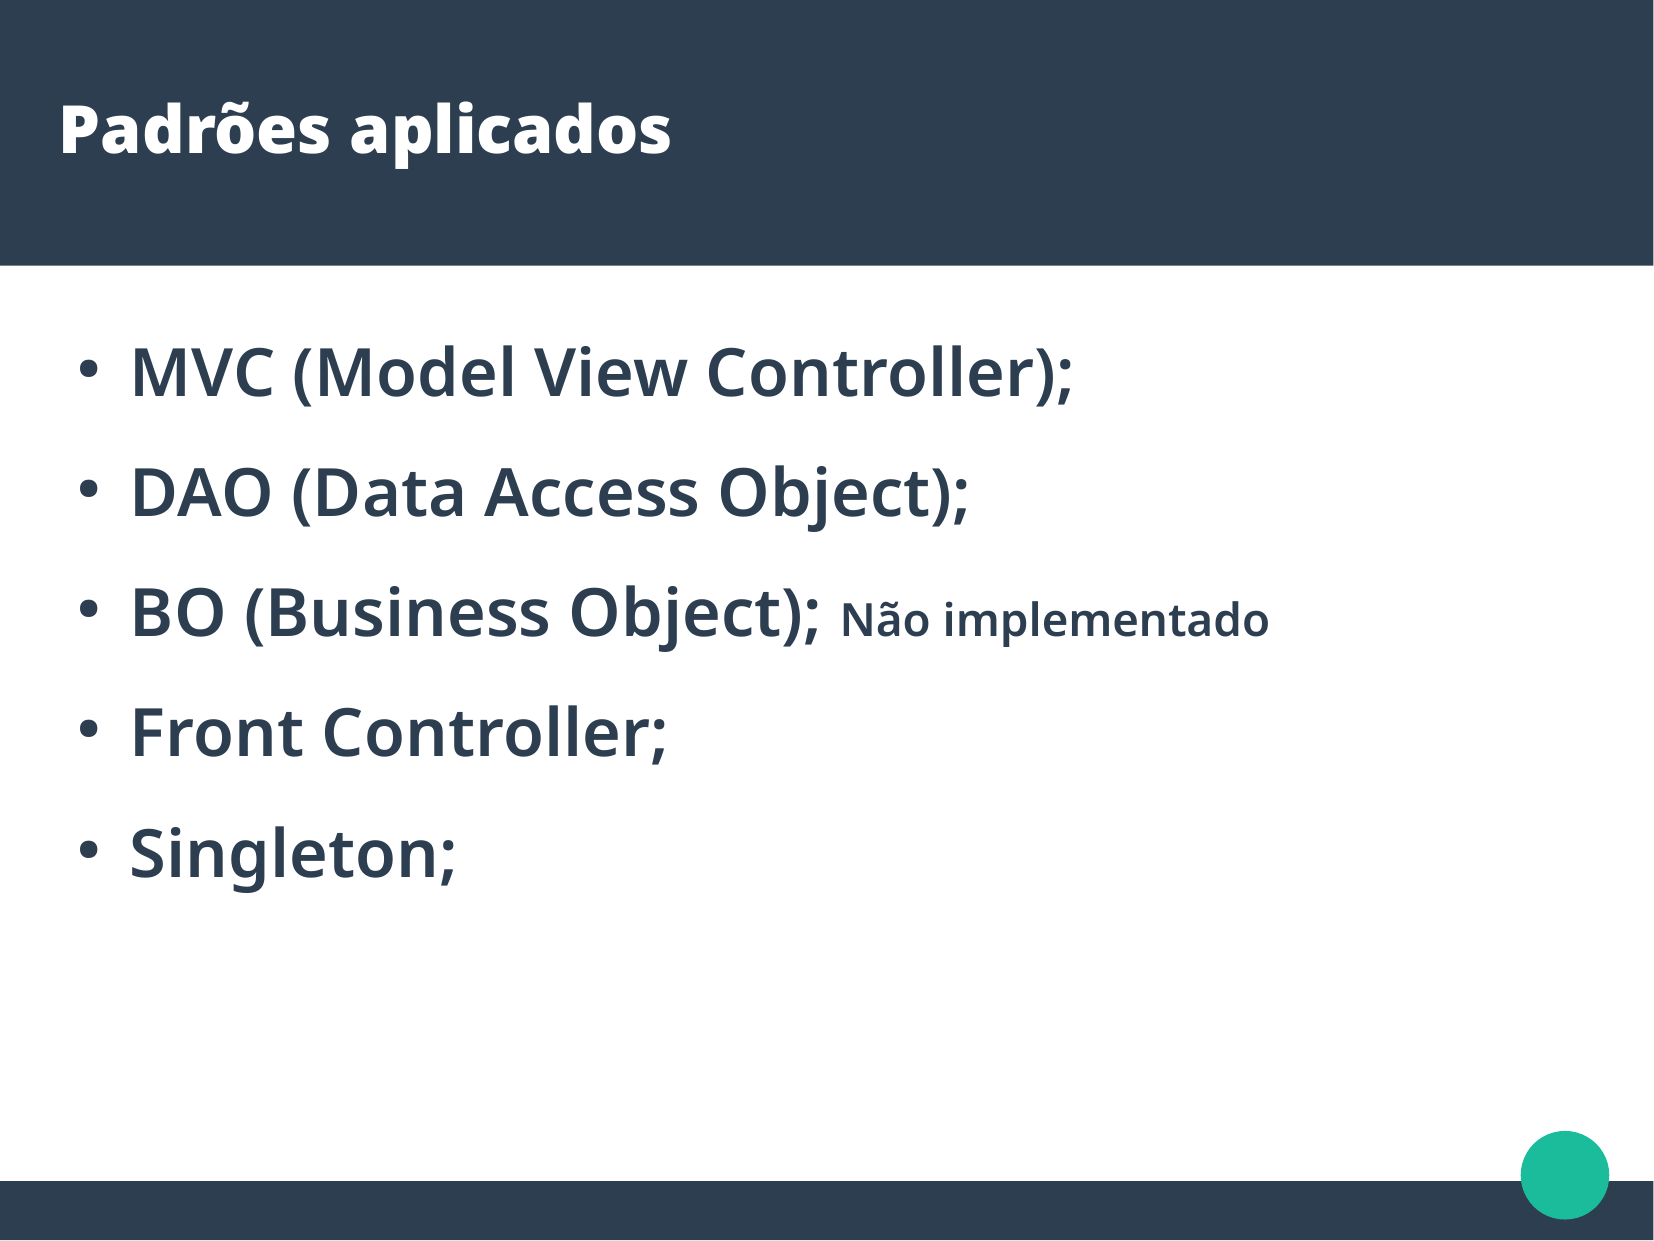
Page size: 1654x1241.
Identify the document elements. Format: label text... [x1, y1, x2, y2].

title Padrões aplicados [59, 49, 1595, 207]
list MVC (Model View Controller); DAO (Data Access Object); BO (Business Object); Não implementado Front Controller; Singleton; [59, 324, 1595, 1152]
